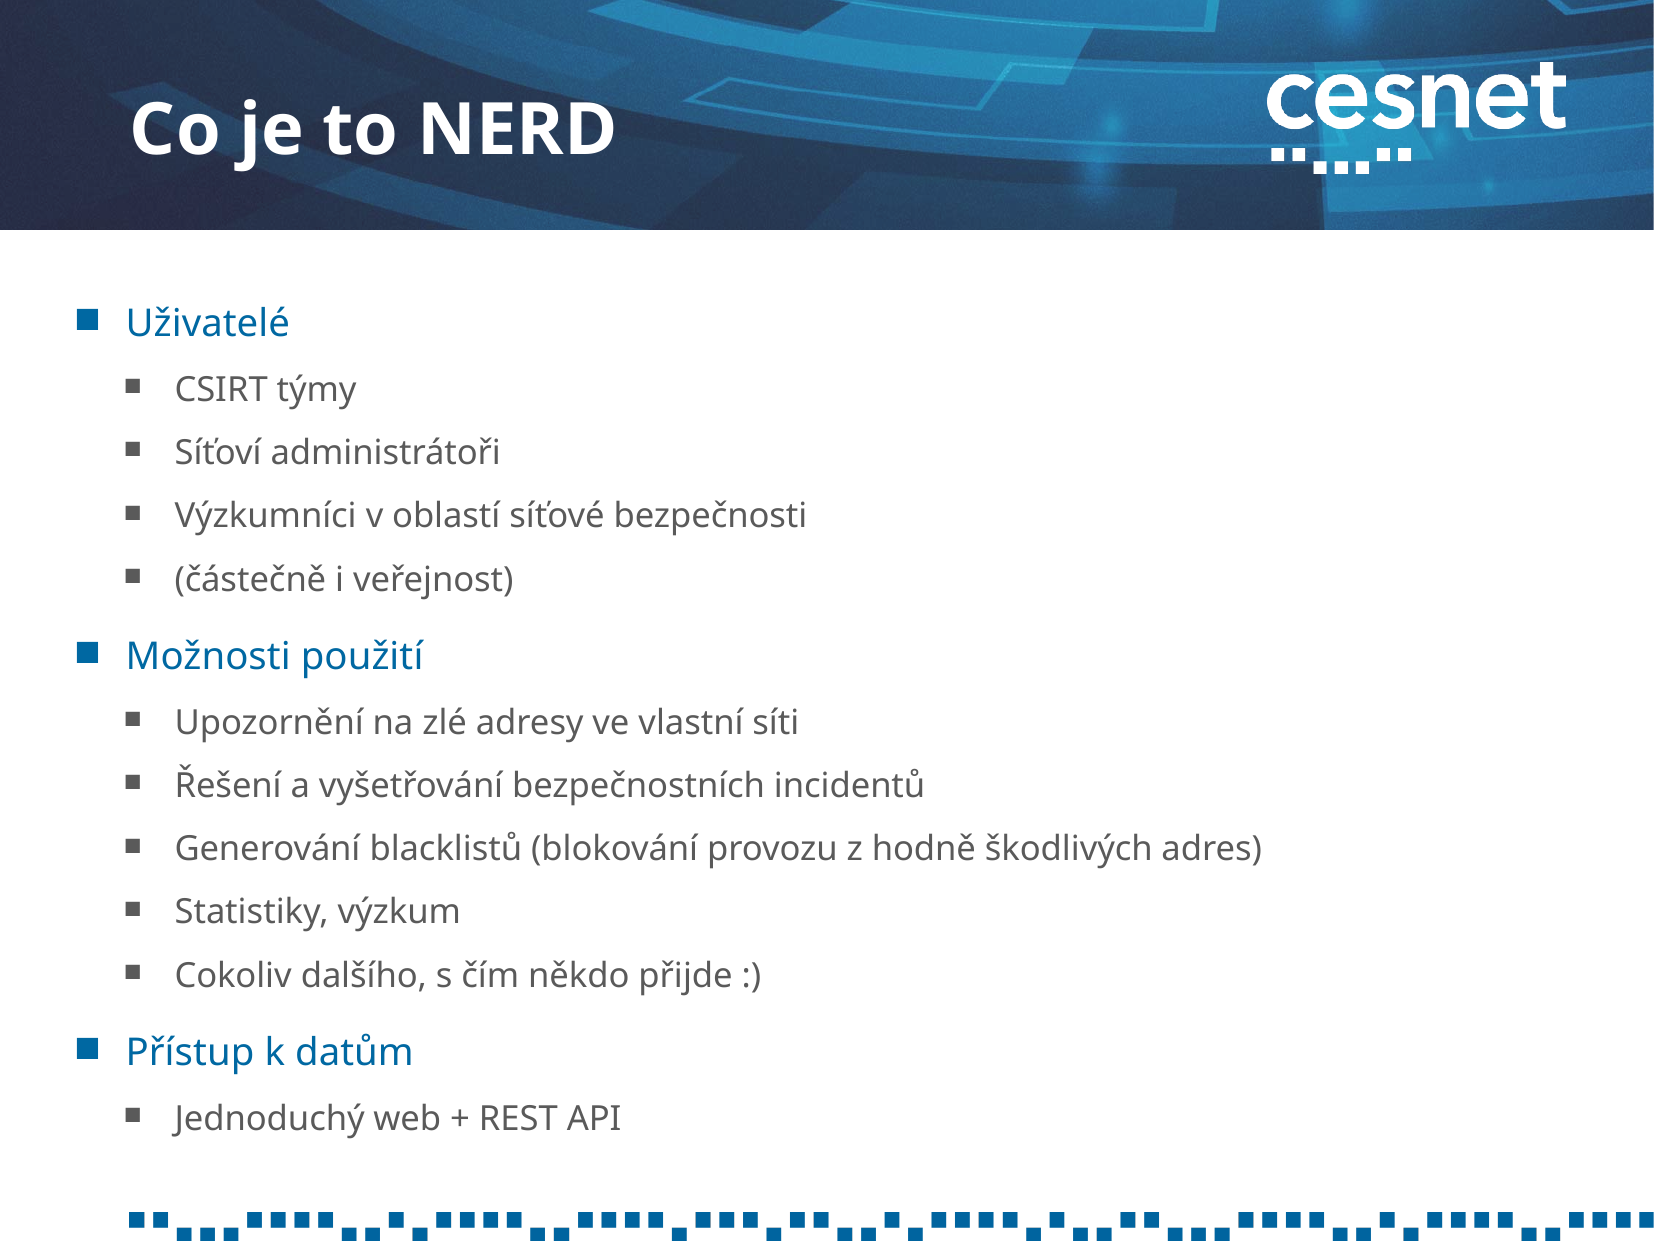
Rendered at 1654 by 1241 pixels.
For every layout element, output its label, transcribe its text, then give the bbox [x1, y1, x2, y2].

title Co je to NERD [129, 15, 1229, 223]
picture [1266, 62, 1567, 174]
list Uživatelé CSIRT týmy Síťoví administrátoři Výzkumníci v oblastí síťové bezpečnosti (částečně i veřejnost) Možnosti použití Upozornění na zlé adresy ve vlastní síti Řešení a vyšetřování bezpečnostních incidentů Generování blacklistů (blokování provozu z hodně škodlivých adres) Statistiky, výzkum Cokoliv dalšího, s čím někdo přijde :) Přístup k datům Jednoduchý web + REST API [76, 295, 1518, 1146]
picture [129, 1212, 1654, 1241]
